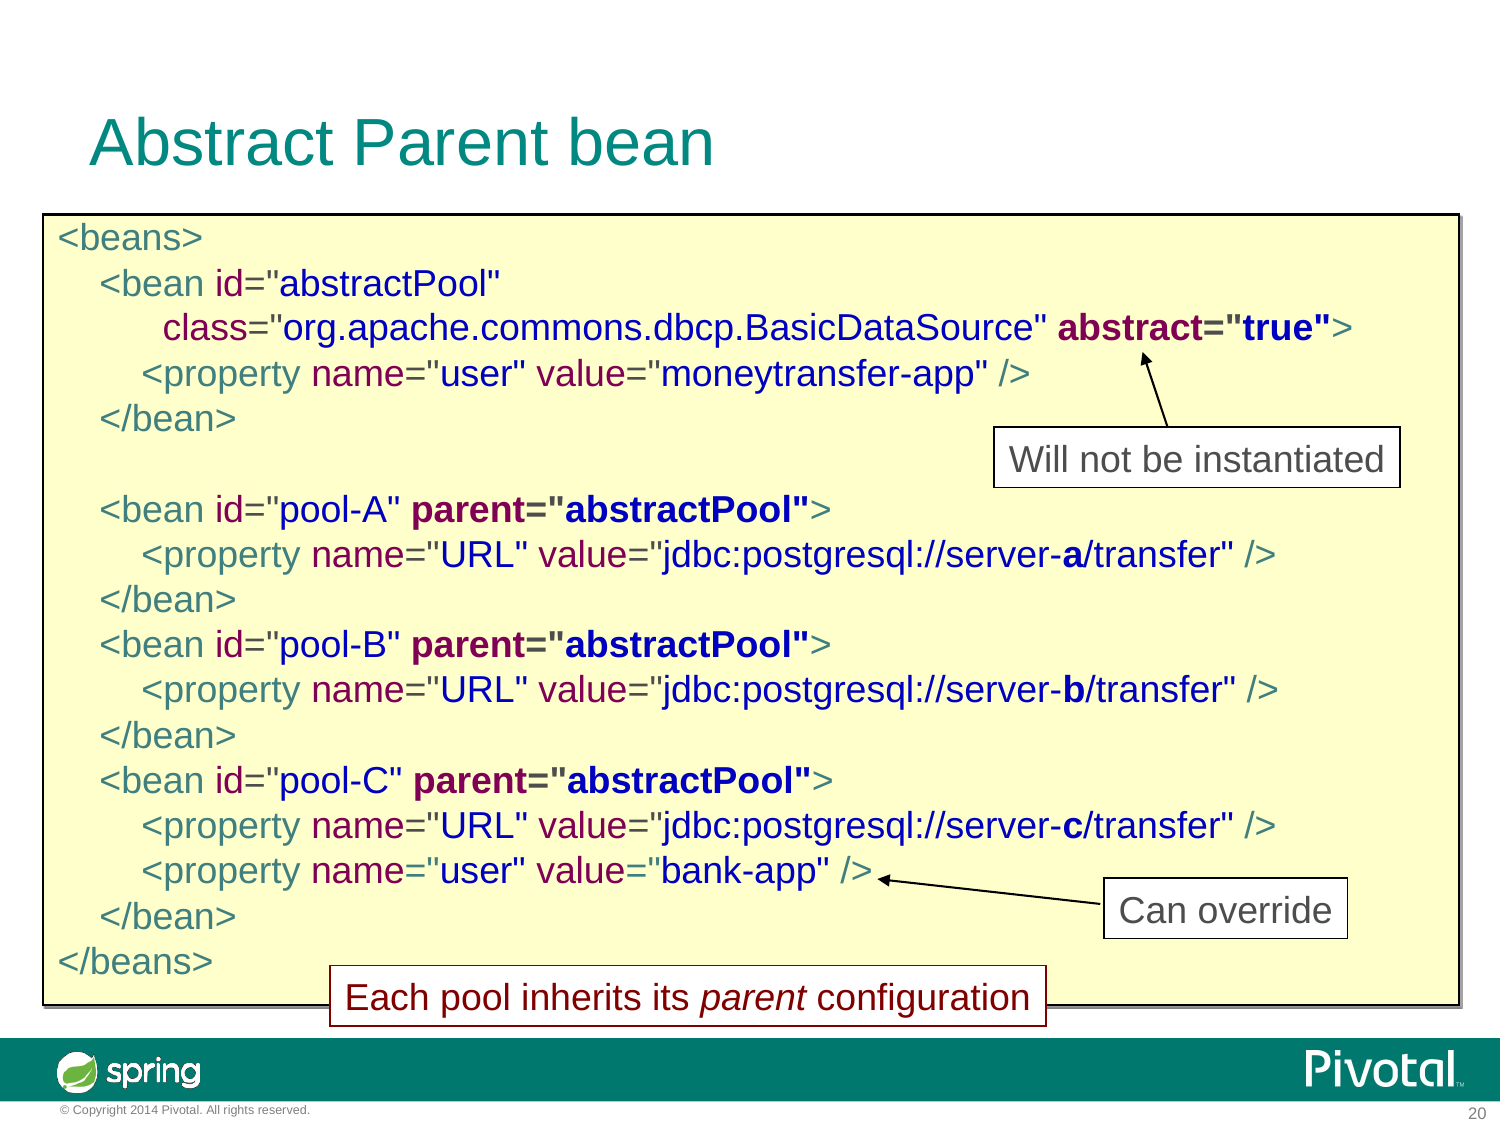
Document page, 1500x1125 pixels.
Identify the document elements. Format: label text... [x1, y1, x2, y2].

title Abstract Parent bean [75, 45, 1426, 214]
picture [32, 1041, 210, 1103]
text_box <beans> <bean id="abstractPool" class="org.apache.commons.dbcp.BasicDataSource" abstract="true"> <property name="user" value="moneytransfer-app" /> </bean> <bean id="pool-A" parent="abstractPool"> <property name="URL" value="jdbc:postgresql://server-a/transfer" /> </bean> <bean id="pool-B" parent="abstractPool"> <property name="URL" value="jdbc:postgresql://server-b/transfer" /> </bean> <bean id="pool-C" parent="abstractPool"> <property name="URL" value="jdbc:postgresql://server-c/transfer" /> <property name="user" value="bank-app" /> </bean> </beans> [42, 214, 1459, 1006]
text_box Will not be instantiated [994, 426, 1401, 488]
picture [1306, 1050, 1464, 1087]
text_box Each pool inherits its parent configuration [329, 965, 1046, 1026]
text_box Can override [1103, 877, 1348, 939]
